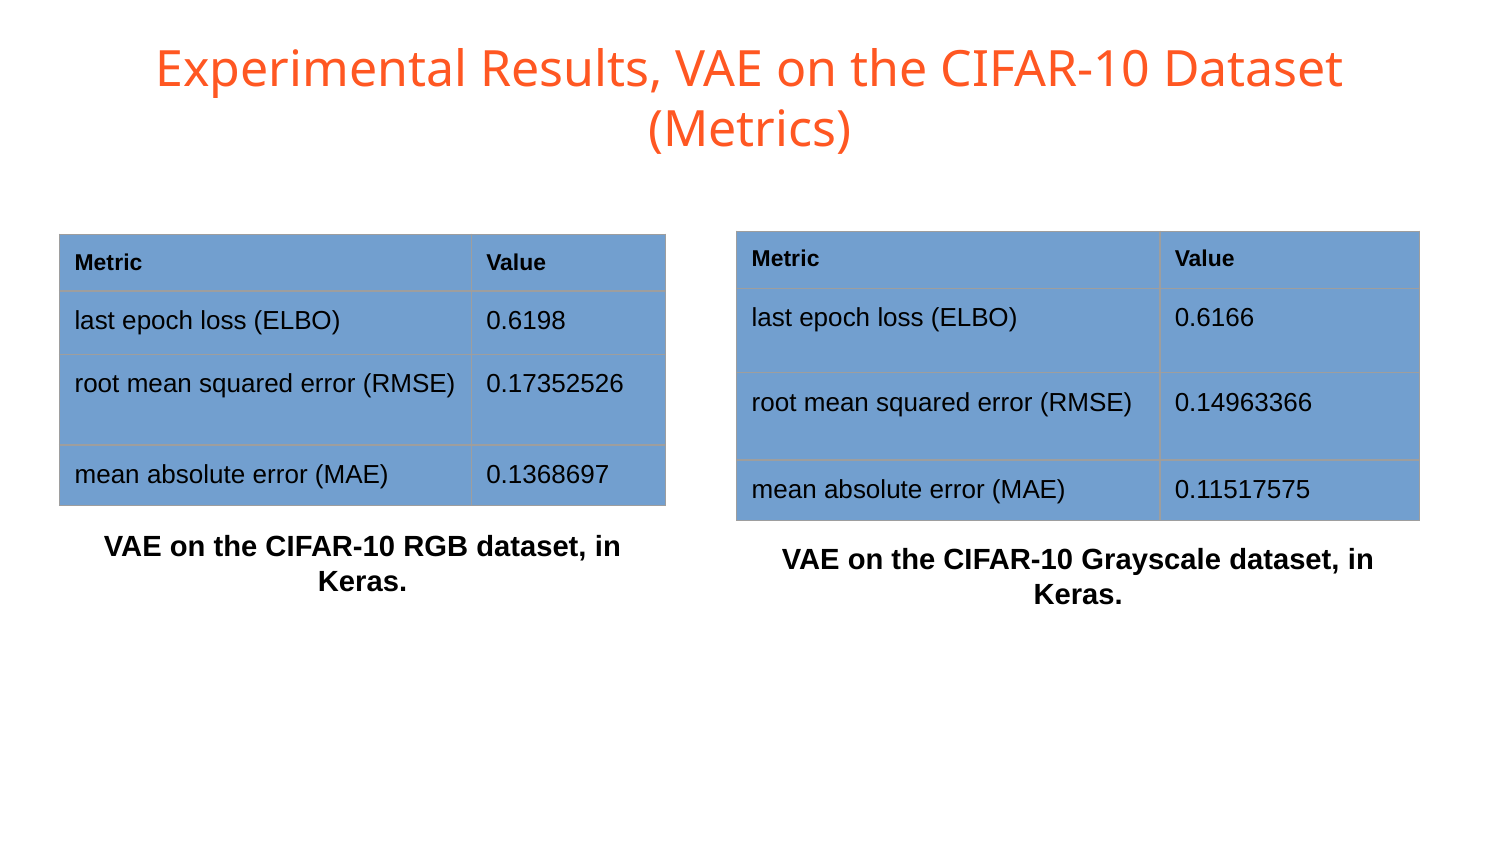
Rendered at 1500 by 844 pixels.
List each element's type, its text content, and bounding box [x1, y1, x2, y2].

table_header Metric [737, 232, 1159, 288]
table_cell last epoch loss (ELBO) [737, 289, 1159, 372]
table_header Metric [60, 235, 471, 290]
table_cell mean absolute error (MAE) [737, 461, 1159, 520]
table_header Value [1161, 232, 1419, 288]
text_box VAE on the CIFAR-10 RGB dataset, in Keras. [59, 511, 666, 599]
table_cell 0.11517575 [1161, 461, 1419, 520]
title Experimental Results, VAE on the CIFAR-10 Dataset (Metrics) [43, 21, 1456, 169]
table_cell root mean squared error (RMSE) [737, 373, 1159, 459]
table_cell 0.17352526 [472, 355, 665, 444]
table_cell 0.6166 [1161, 289, 1419, 372]
table_cell 0.14963366 [1161, 373, 1419, 459]
table_cell last epoch loss (ELBO) [60, 292, 471, 354]
table_cell 0.1368697 [472, 446, 665, 505]
table_cell root mean squared error (RMSE) [60, 355, 471, 444]
table_cell 0.6198 [472, 292, 665, 354]
text_box VAE on the CIFAR-10 Grayscale dataset, in Keras. [736, 525, 1420, 613]
table_header Value [472, 235, 665, 290]
table_cell mean absolute error (MAE) [60, 446, 471, 505]
